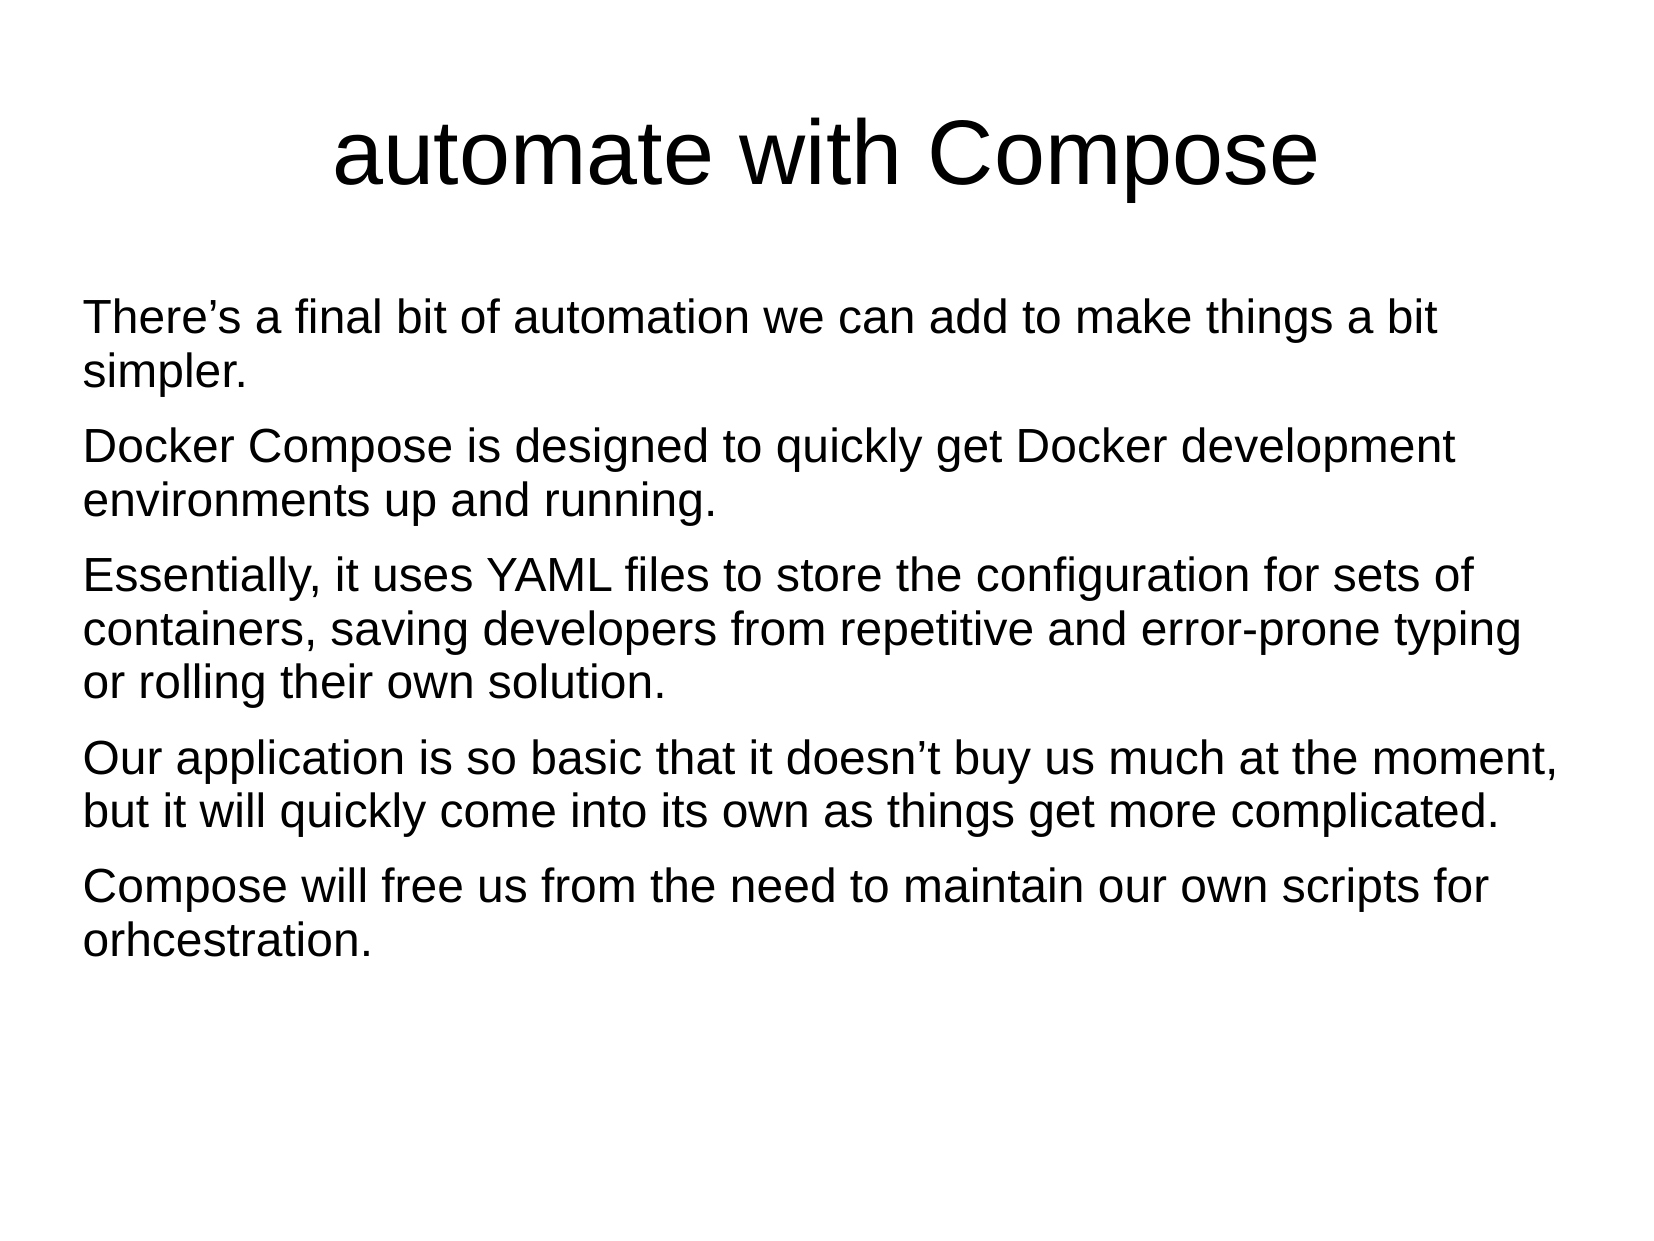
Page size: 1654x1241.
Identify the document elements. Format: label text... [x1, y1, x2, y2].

title automate with Compose [82, 49, 1571, 257]
list There’s a final bit of automation we can add to make things a bit simpler. Docker Compose is designed to quickly get Docker development environments up and running. Essentially, it uses YAML files to store the configuration for sets of containers, saving developers from repetitive and error-prone typing or rolling their own solution. Our application is so basic that it doesn’t buy us much at the moment, but it will quickly come into its own as things get more complicated. Compose will free us from the need to maintain our own scripts for orhcestration. [82, 290, 1571, 1010]
